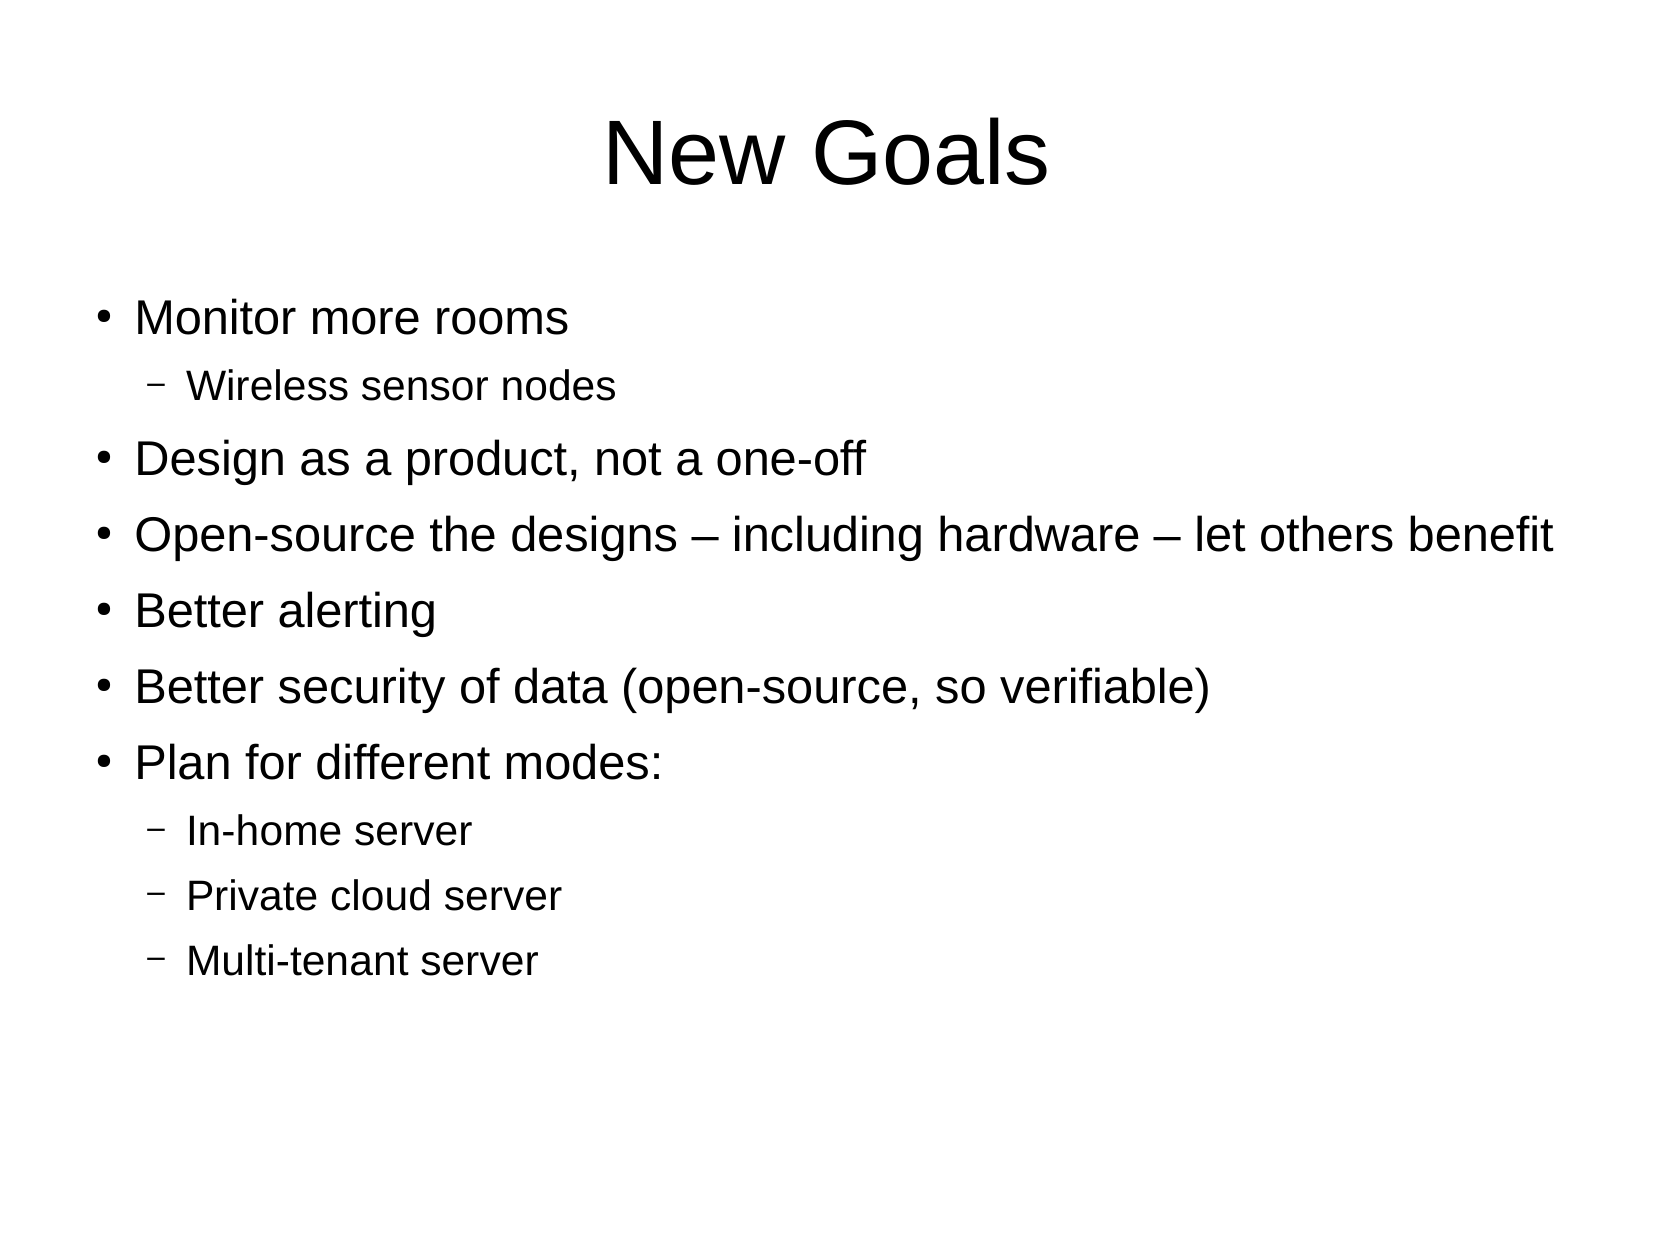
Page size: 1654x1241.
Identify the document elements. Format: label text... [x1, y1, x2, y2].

title New Goals [82, 49, 1571, 257]
list Monitor more rooms Wireless sensor nodes Design as a product, not a one-off Open-source the designs – including hardware – let others benefit Better alerting Better security of data (open-source, so verifiable) Plan for different modes: In-home server Private cloud server Multi-tenant server [82, 290, 1571, 1010]
